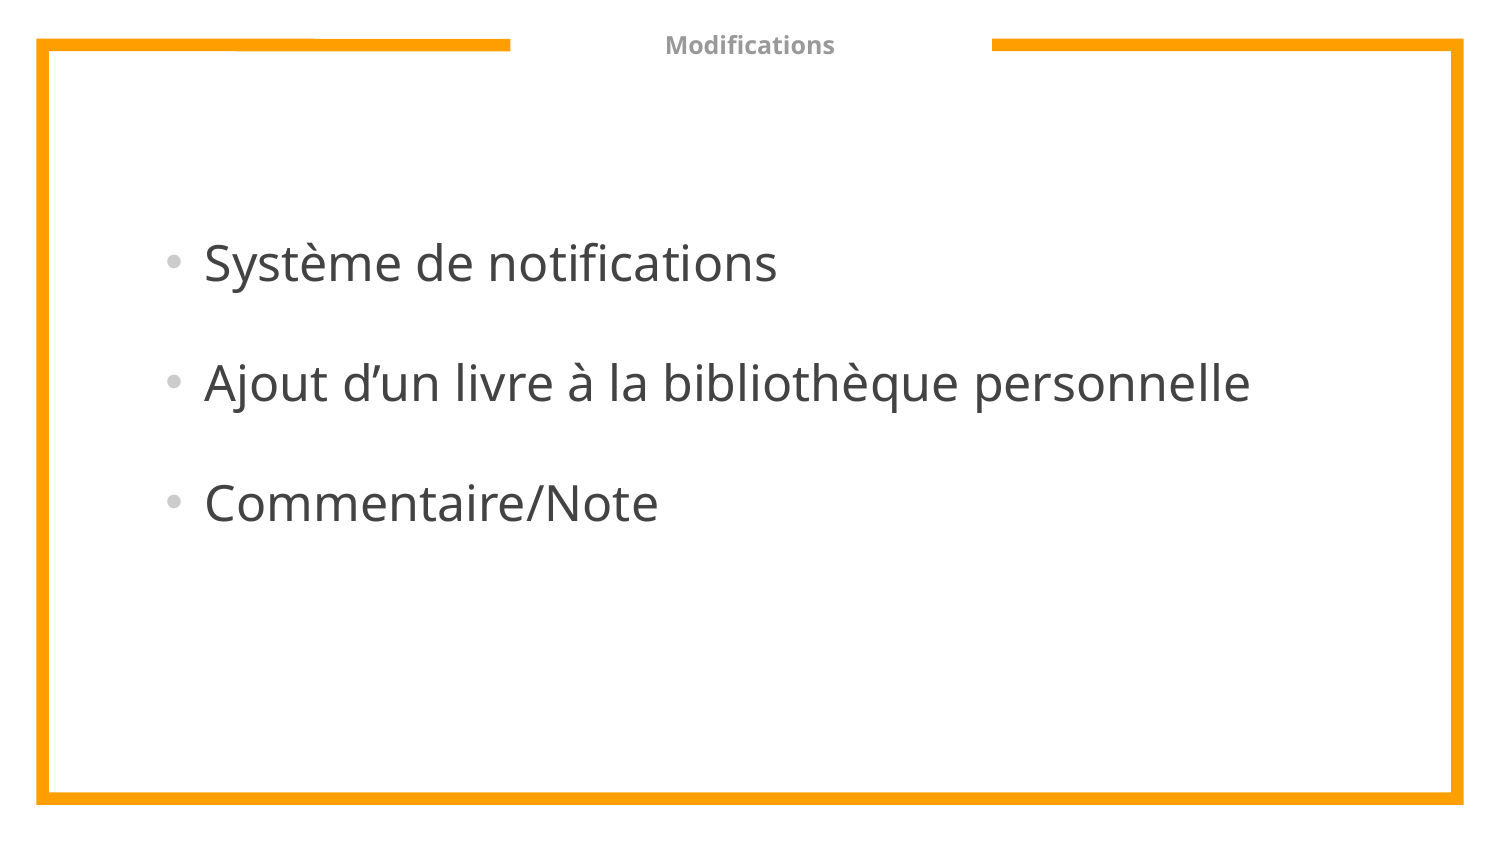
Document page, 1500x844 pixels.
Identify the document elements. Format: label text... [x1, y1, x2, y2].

list Système de notifications Ajout d’un livre à la bibliothèque personnelle Commentaire/Note [150, 155, 1350, 688]
title Modifications [531, 15, 969, 136]
